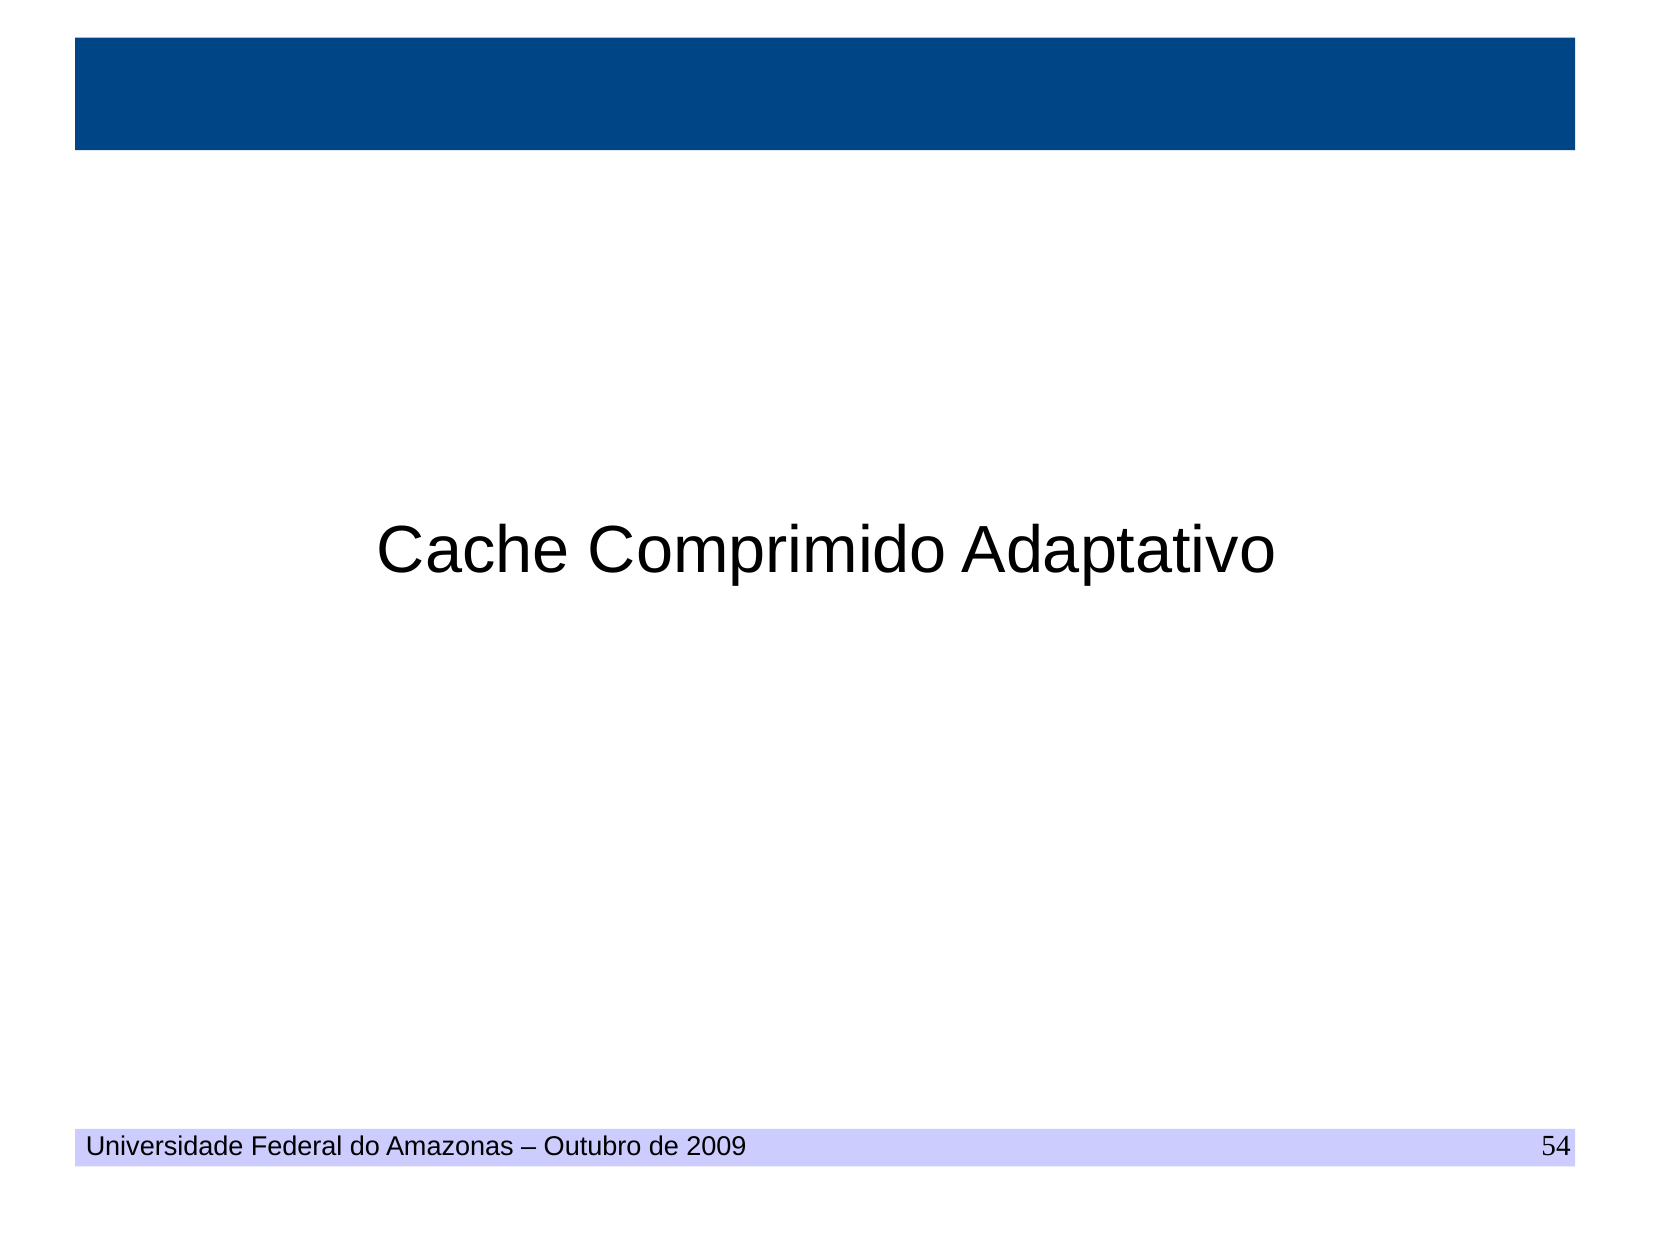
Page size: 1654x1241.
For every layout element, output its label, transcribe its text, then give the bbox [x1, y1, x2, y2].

subtitle Cache Comprimido Adaptativo [82, 43, 1571, 1056]
